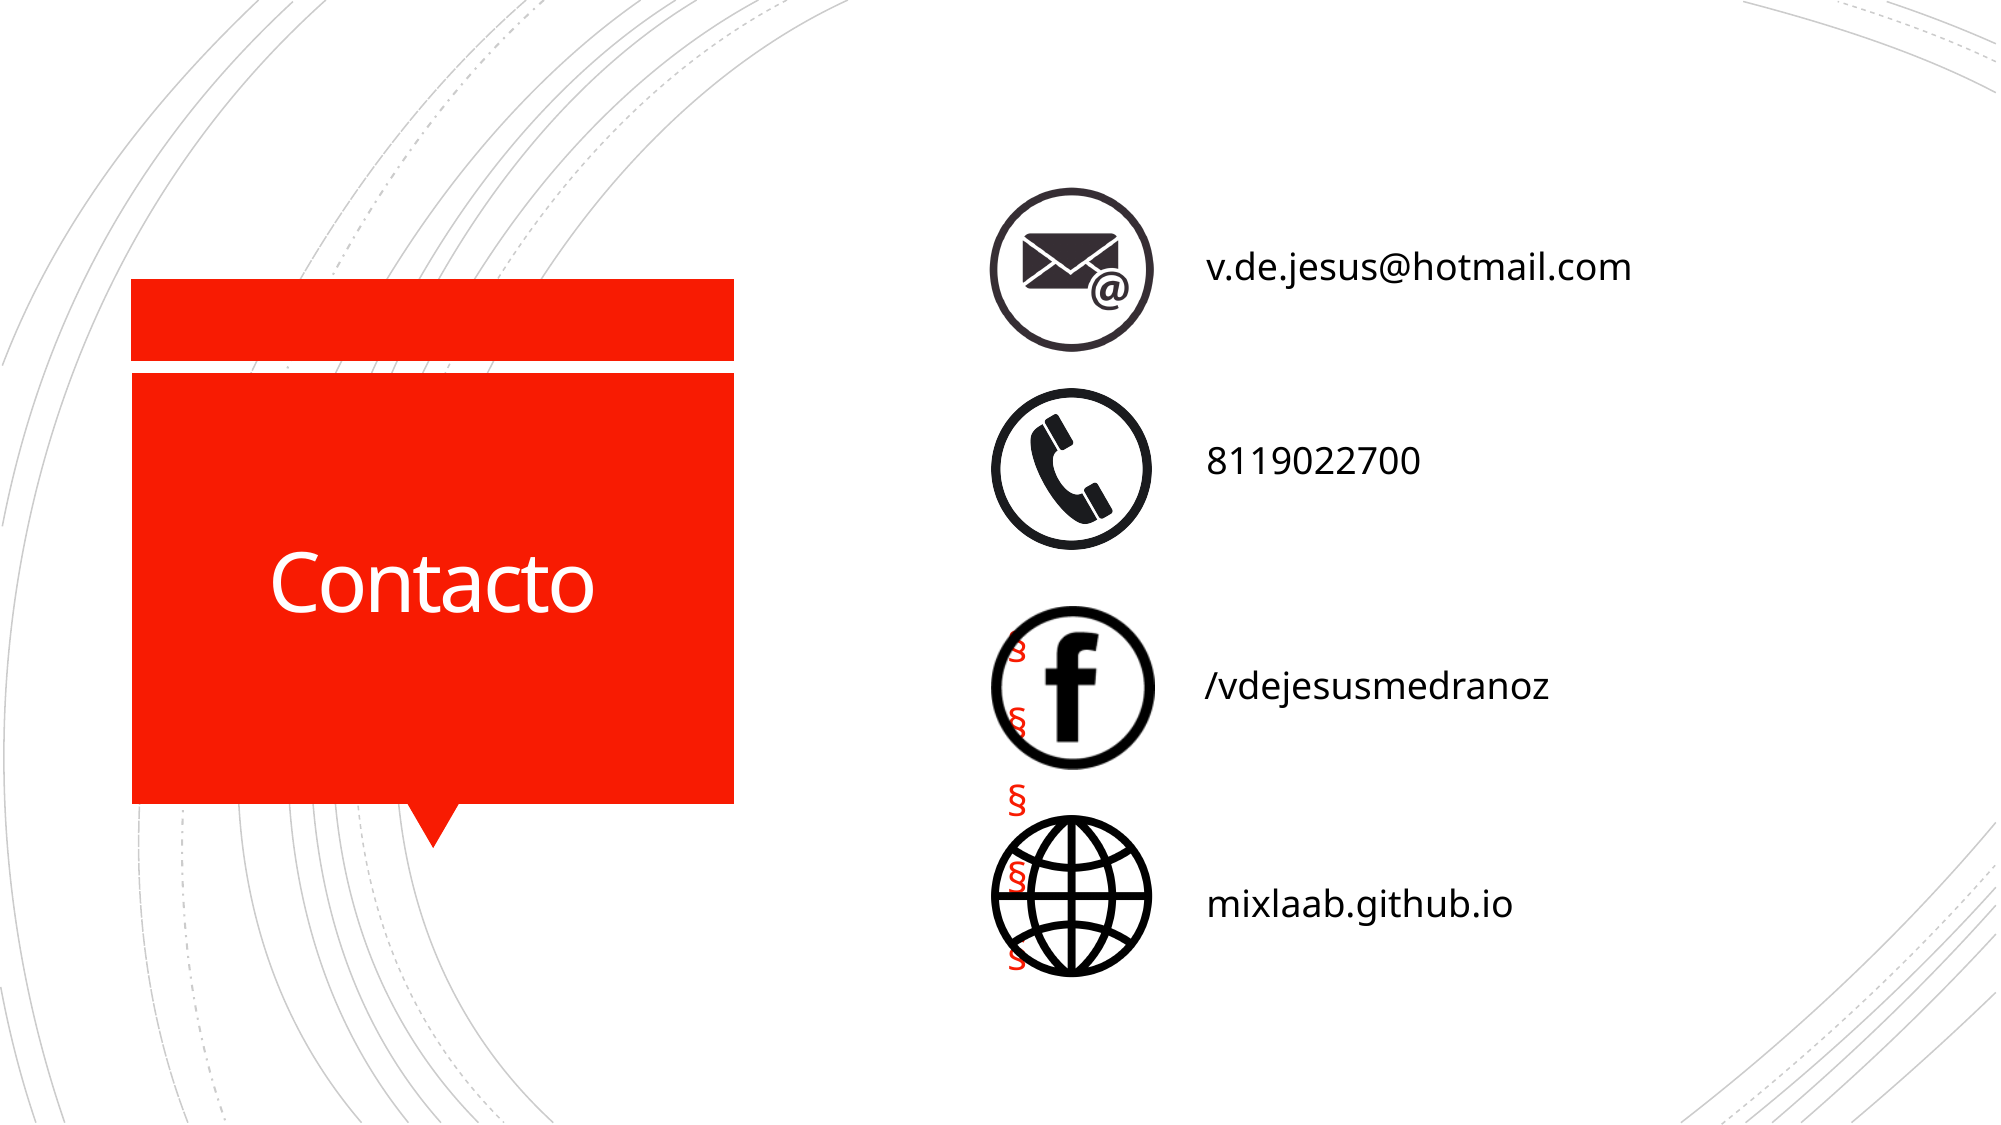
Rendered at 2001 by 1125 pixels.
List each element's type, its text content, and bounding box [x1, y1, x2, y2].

text_box 8119022700 [1191, 429, 1856, 536]
text_box /vdejesusmedranoz [1189, 654, 1854, 761]
picture [989, 813, 1154, 979]
picture [991, 606, 1155, 770]
picture [982, 180, 1161, 359]
text_box v.de.jesus@hotmail.com [1191, 235, 1856, 342]
list [991, 608, 2000, 993]
text_box mixlaab.github.io [1191, 872, 1856, 979]
picture [991, 388, 1152, 550]
title Contacto [145, 385, 720, 789]
